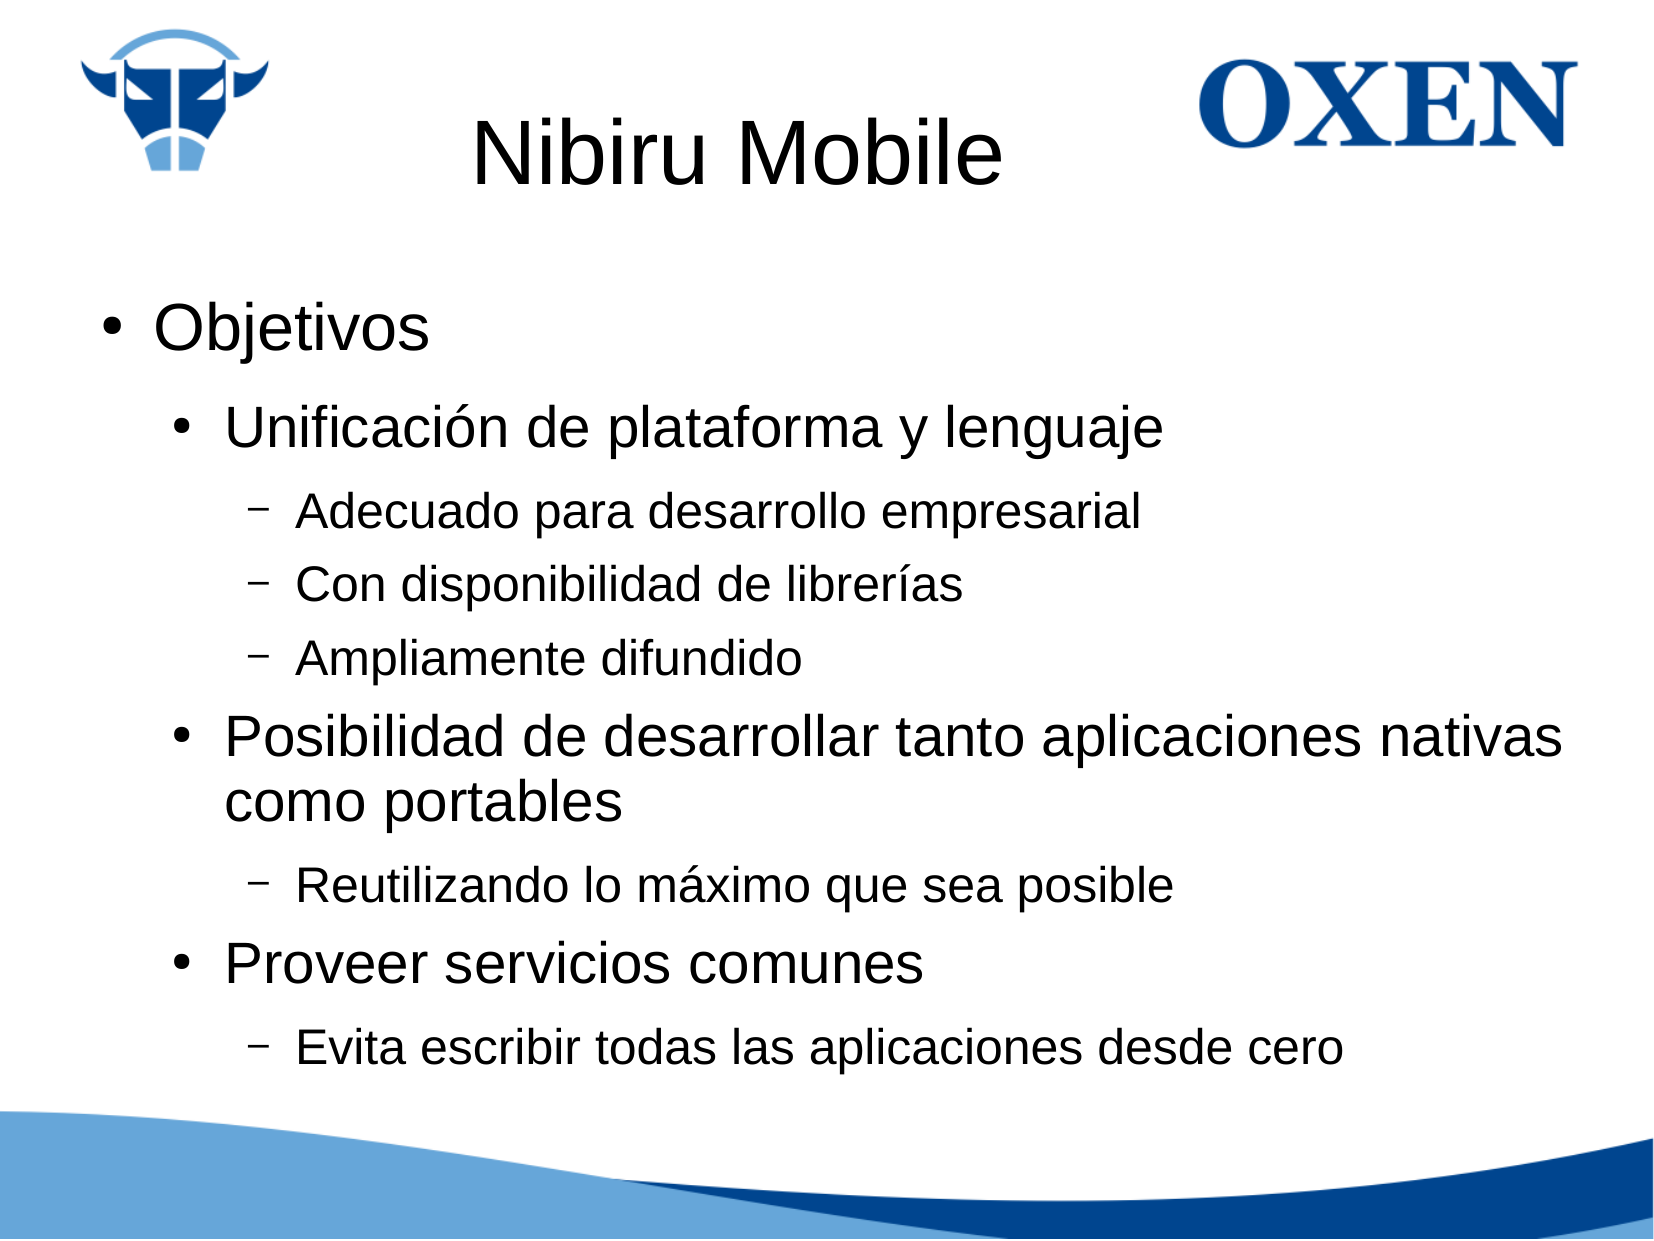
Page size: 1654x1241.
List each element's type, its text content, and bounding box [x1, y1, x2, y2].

picture [5, 11, 1654, 195]
list Objetivos Unificación de plataforma y lenguaje Adecuado para desarrollo empresarial Con disponibilidad de librerías Ampliamente difundido Posibilidad de desarrollar tanto aplicaciones nativas como portables Reutilizando lo máximo que sea posible Proveer servicios comunes Evita escribir todas las aplicaciones desde cero [82, 290, 1571, 1094]
title Nibiru Mobile [265, 56, 1211, 250]
picture [0, 1104, 1654, 1239]
